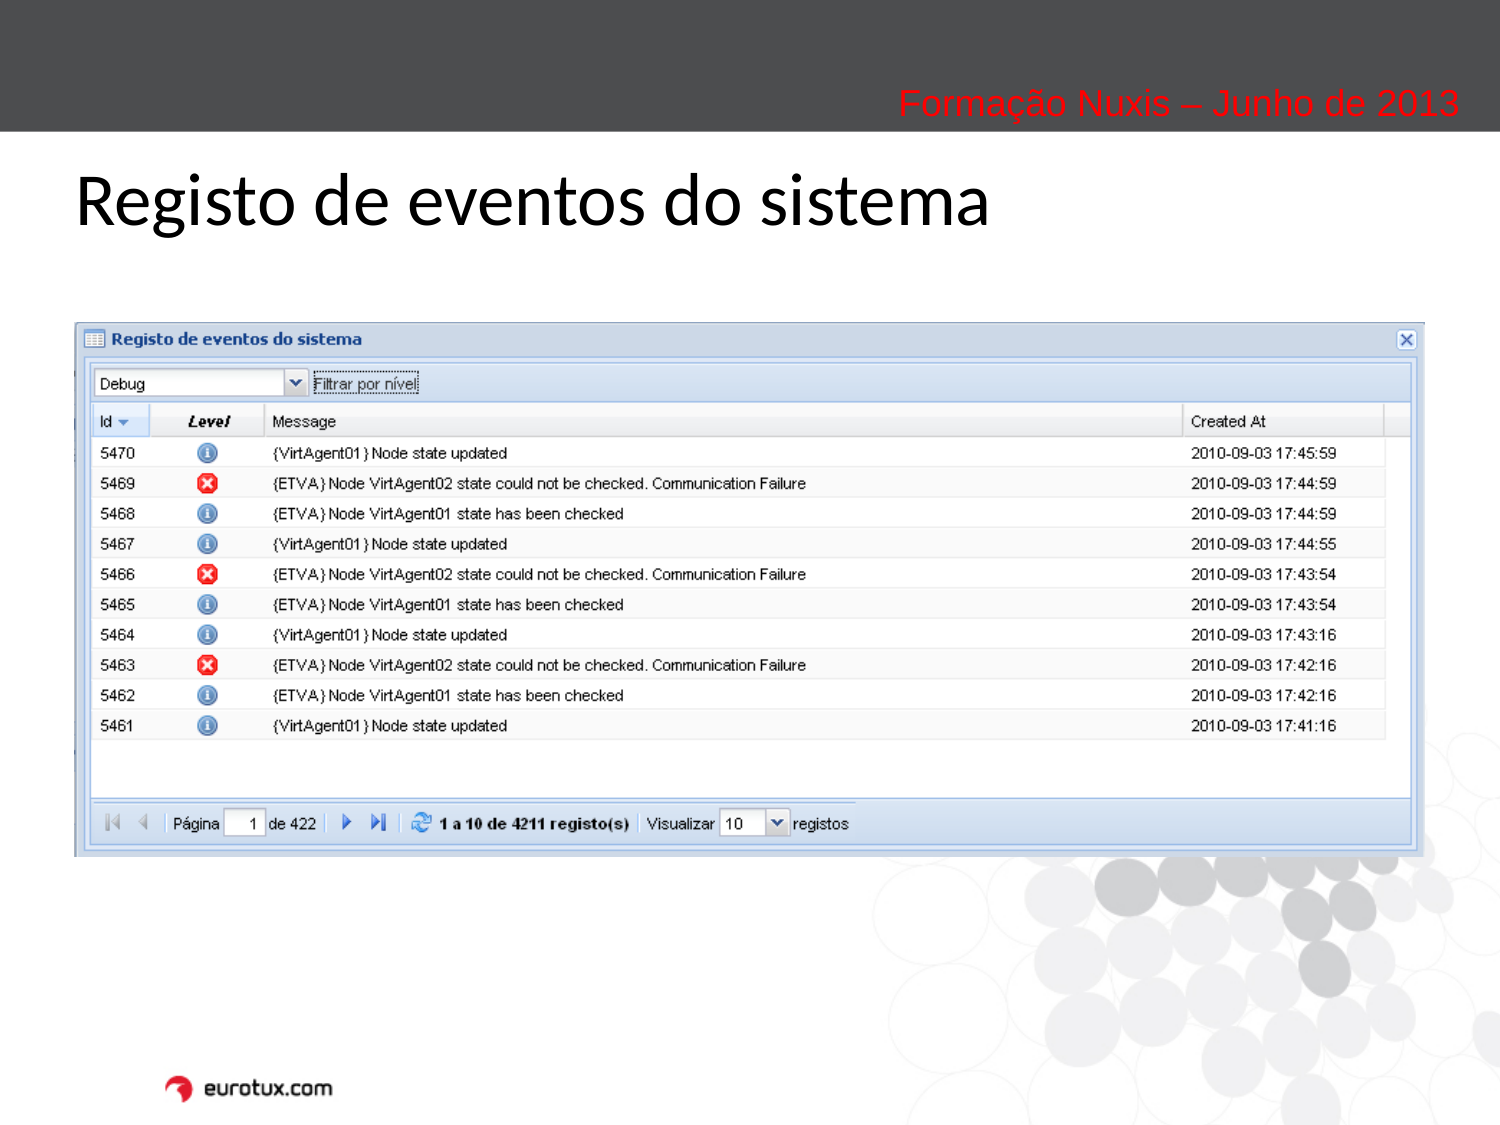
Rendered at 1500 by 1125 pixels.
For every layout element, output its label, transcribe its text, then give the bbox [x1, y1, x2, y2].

picture [0, 0, 1500, 1125]
title Registo de eventos do sistema [75, 112, 1425, 301]
